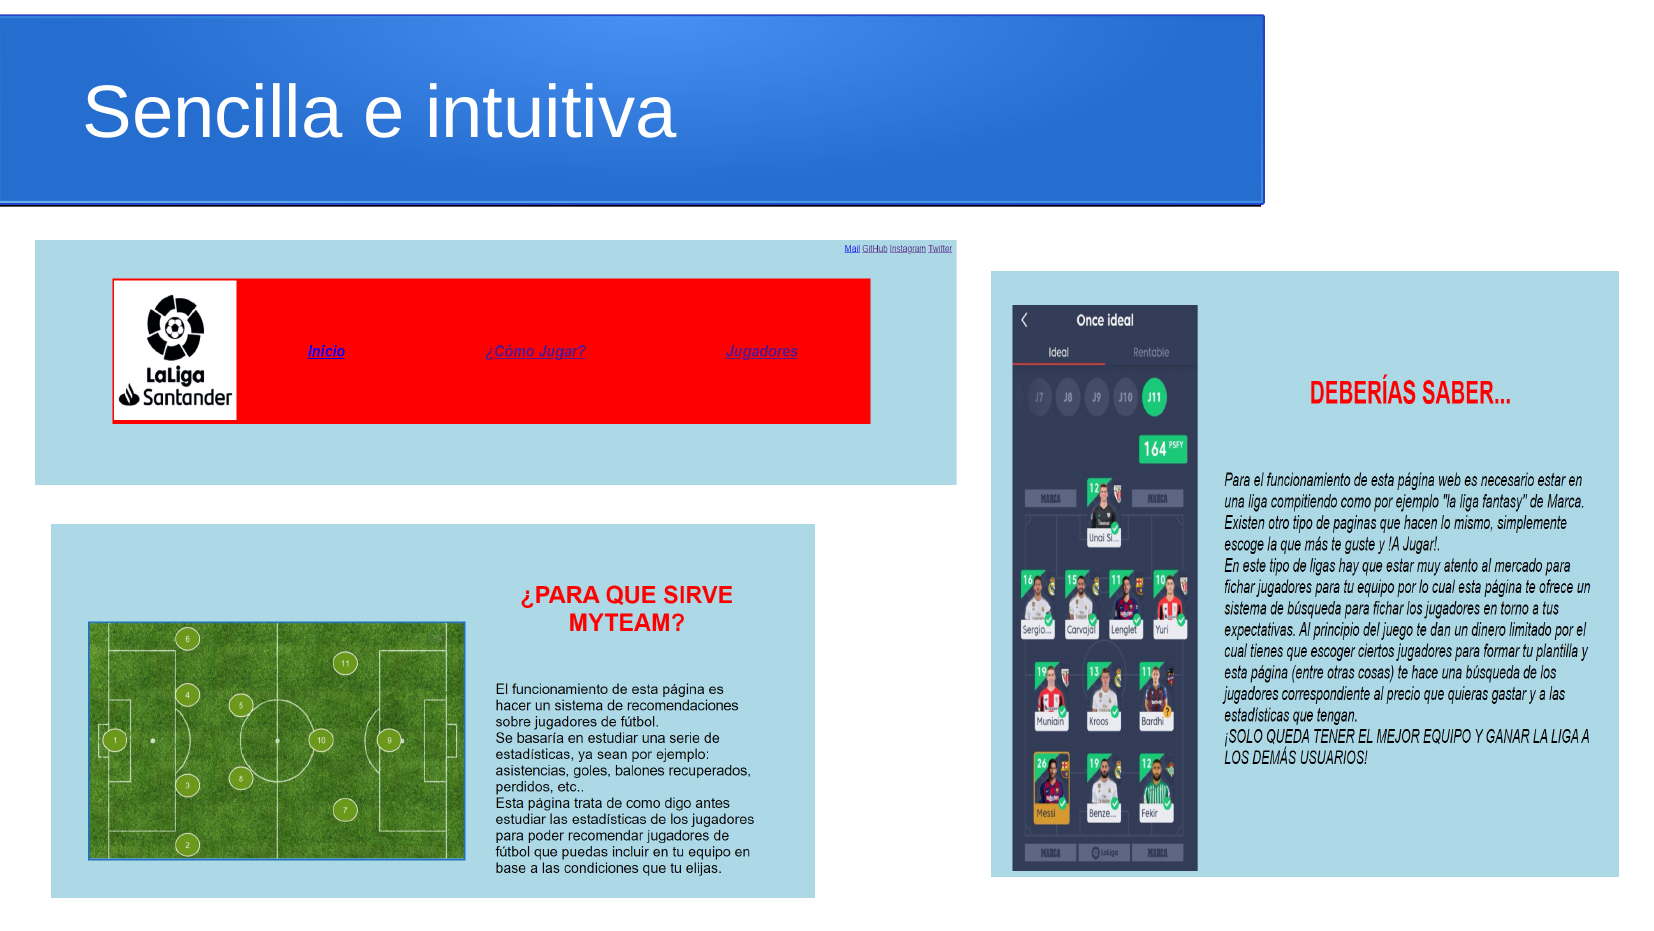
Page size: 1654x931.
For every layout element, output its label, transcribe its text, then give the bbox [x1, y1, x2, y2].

picture [51, 524, 815, 898]
picture [35, 240, 957, 485]
picture [991, 271, 1619, 877]
title Sencilla e intuitiva [82, 35, 1235, 189]
